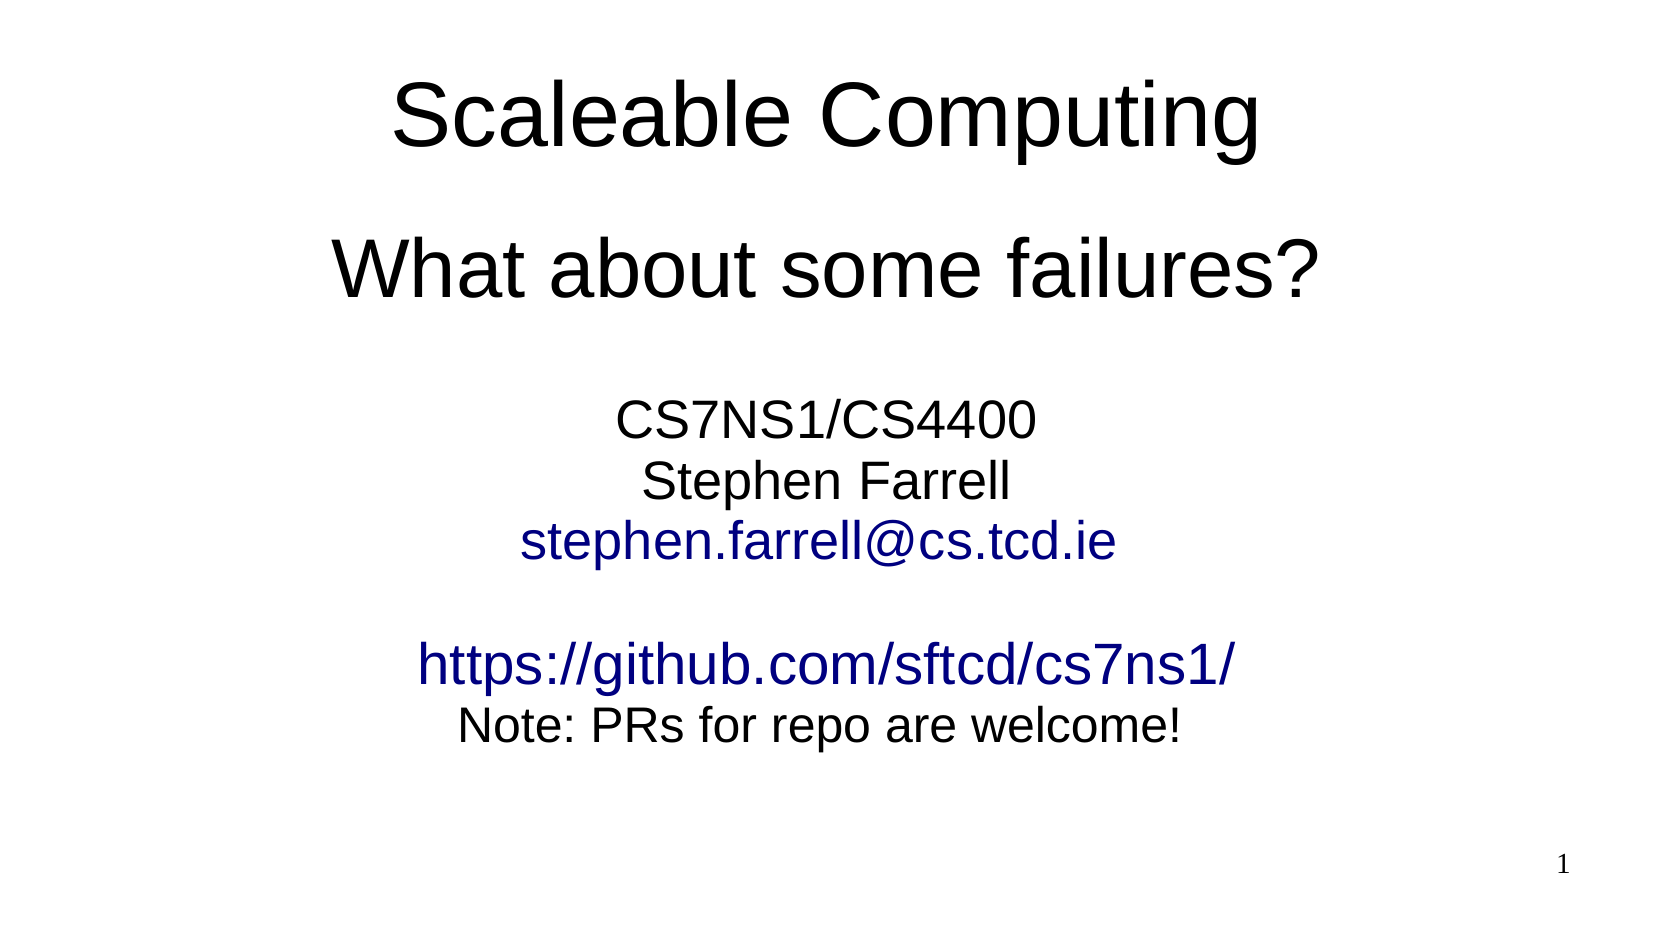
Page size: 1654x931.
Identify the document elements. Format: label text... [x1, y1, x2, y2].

subtitle What about some failures? CS7NS1/CS4400 Stephen Farrell stephen.farrell@cs.tcd.ie https://github.com/sftcd/cs7ns1/ Note: PRs for repo are welcome! [82, 217, 1571, 758]
title Scaleable Computing [82, 37, 1571, 193]
